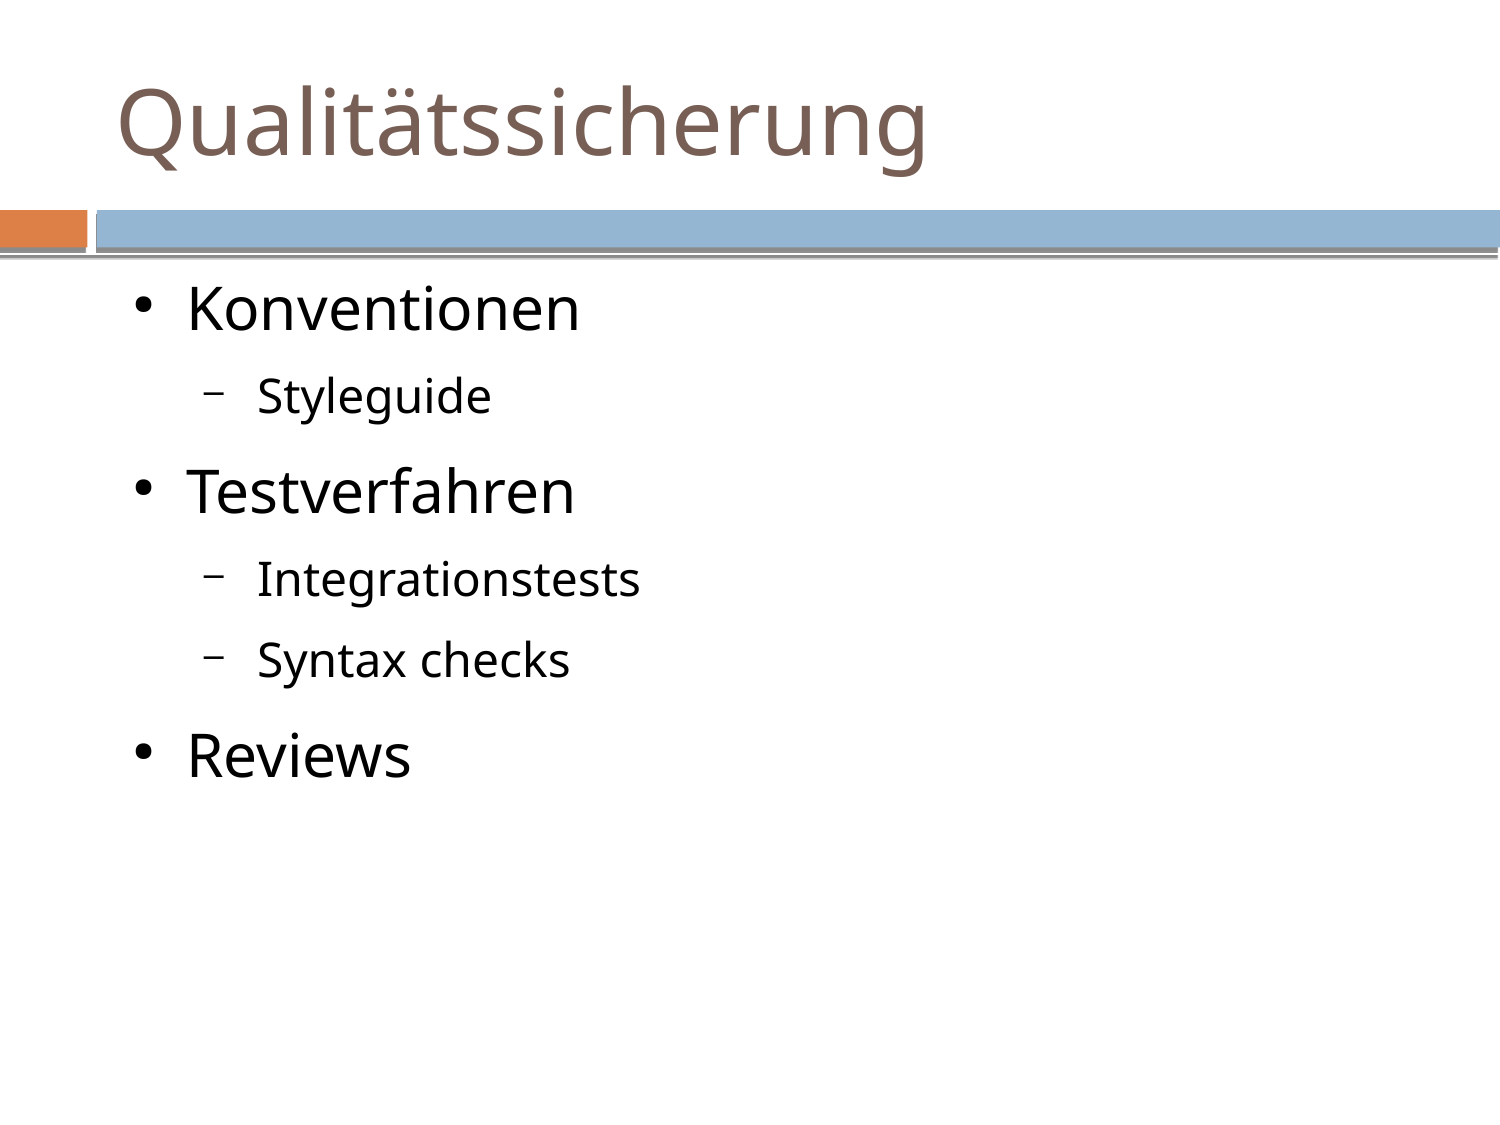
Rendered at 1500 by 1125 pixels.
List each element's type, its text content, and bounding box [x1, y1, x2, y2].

list Konventionen Styleguide Testverfahren Integrationstests Syntax checks Reviews [100, 262, 1438, 1000]
title Qualitätssicherung [100, 37, 1438, 200]
